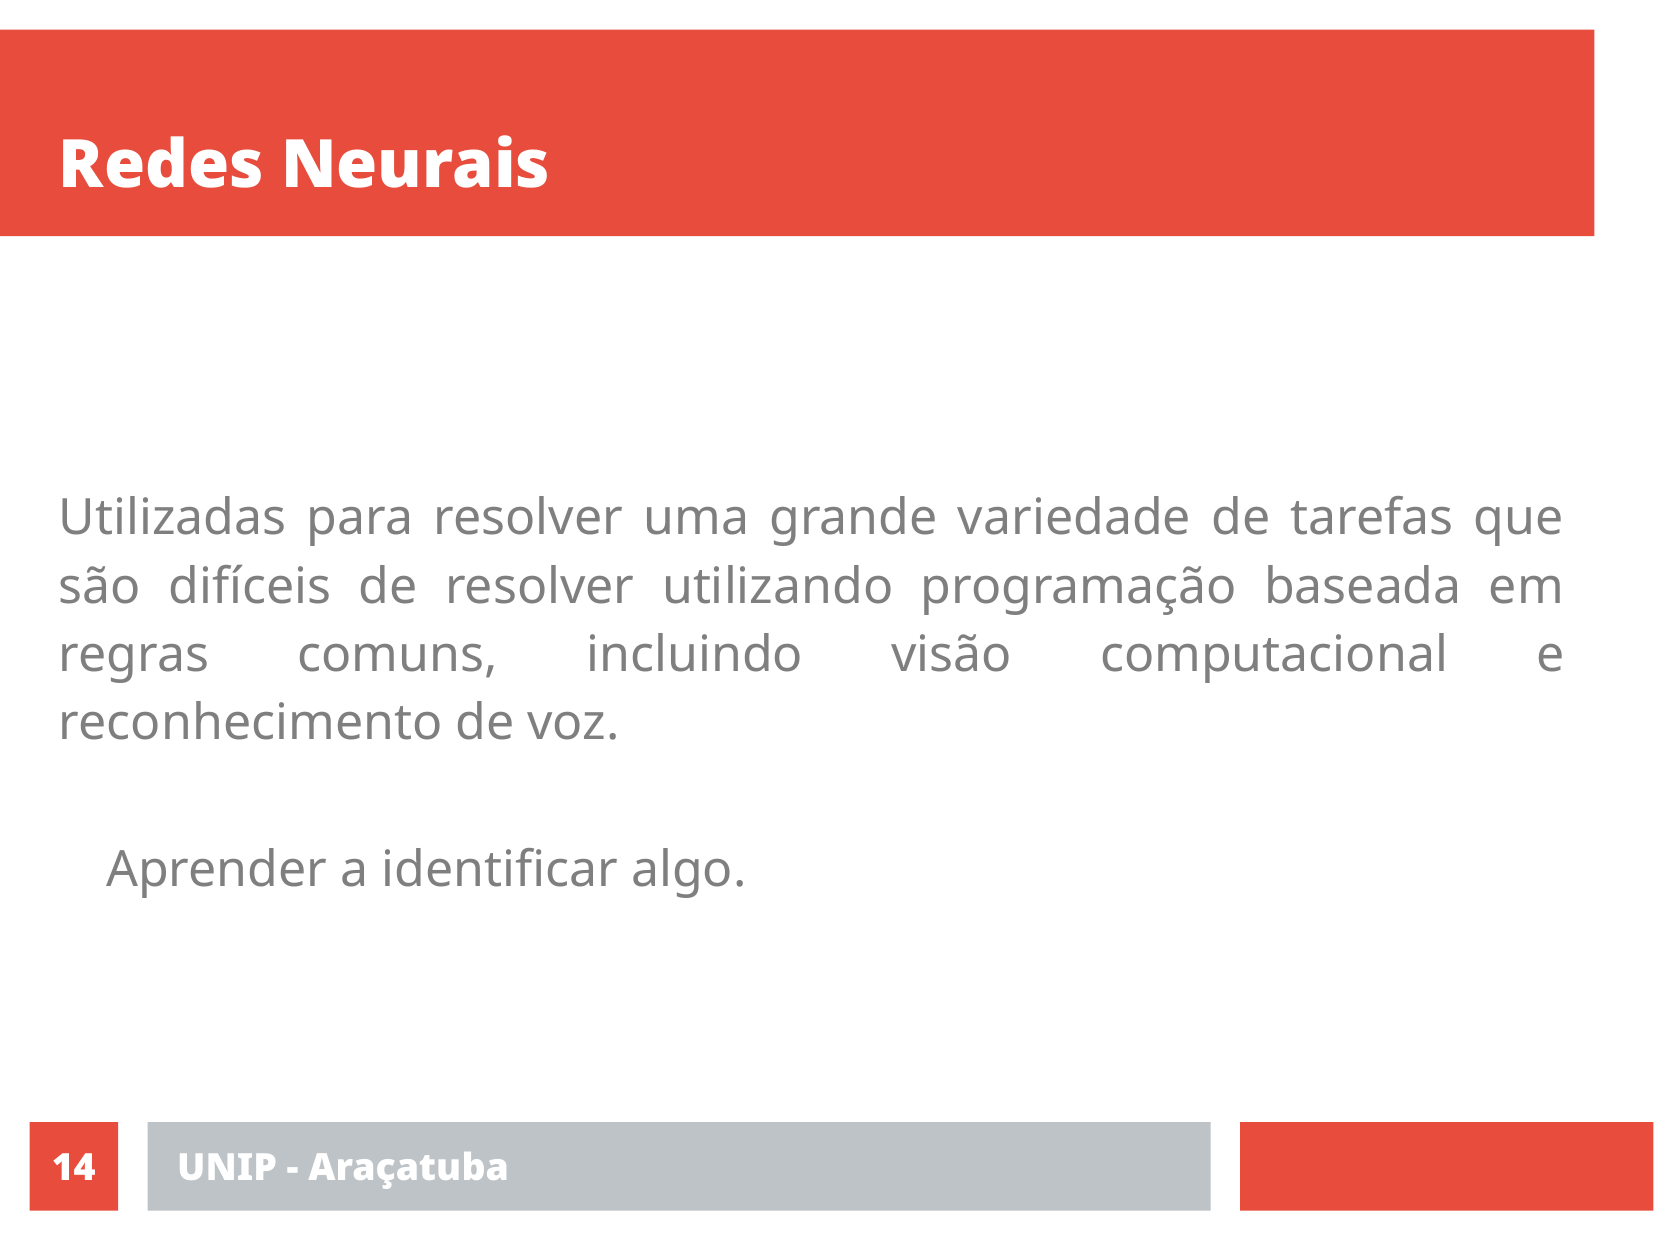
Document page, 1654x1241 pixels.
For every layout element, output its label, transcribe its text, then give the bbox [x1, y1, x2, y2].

list Utilizadas para resolver uma grande variedade de tarefas que são difíceis de resolver utilizando programação baseada em regras comuns, incluindo visão computacional e reconhecimento de voz. Aprender a identificar algo. [59, 324, 1565, 1093]
title Redes Neurais [59, 59, 1595, 207]
